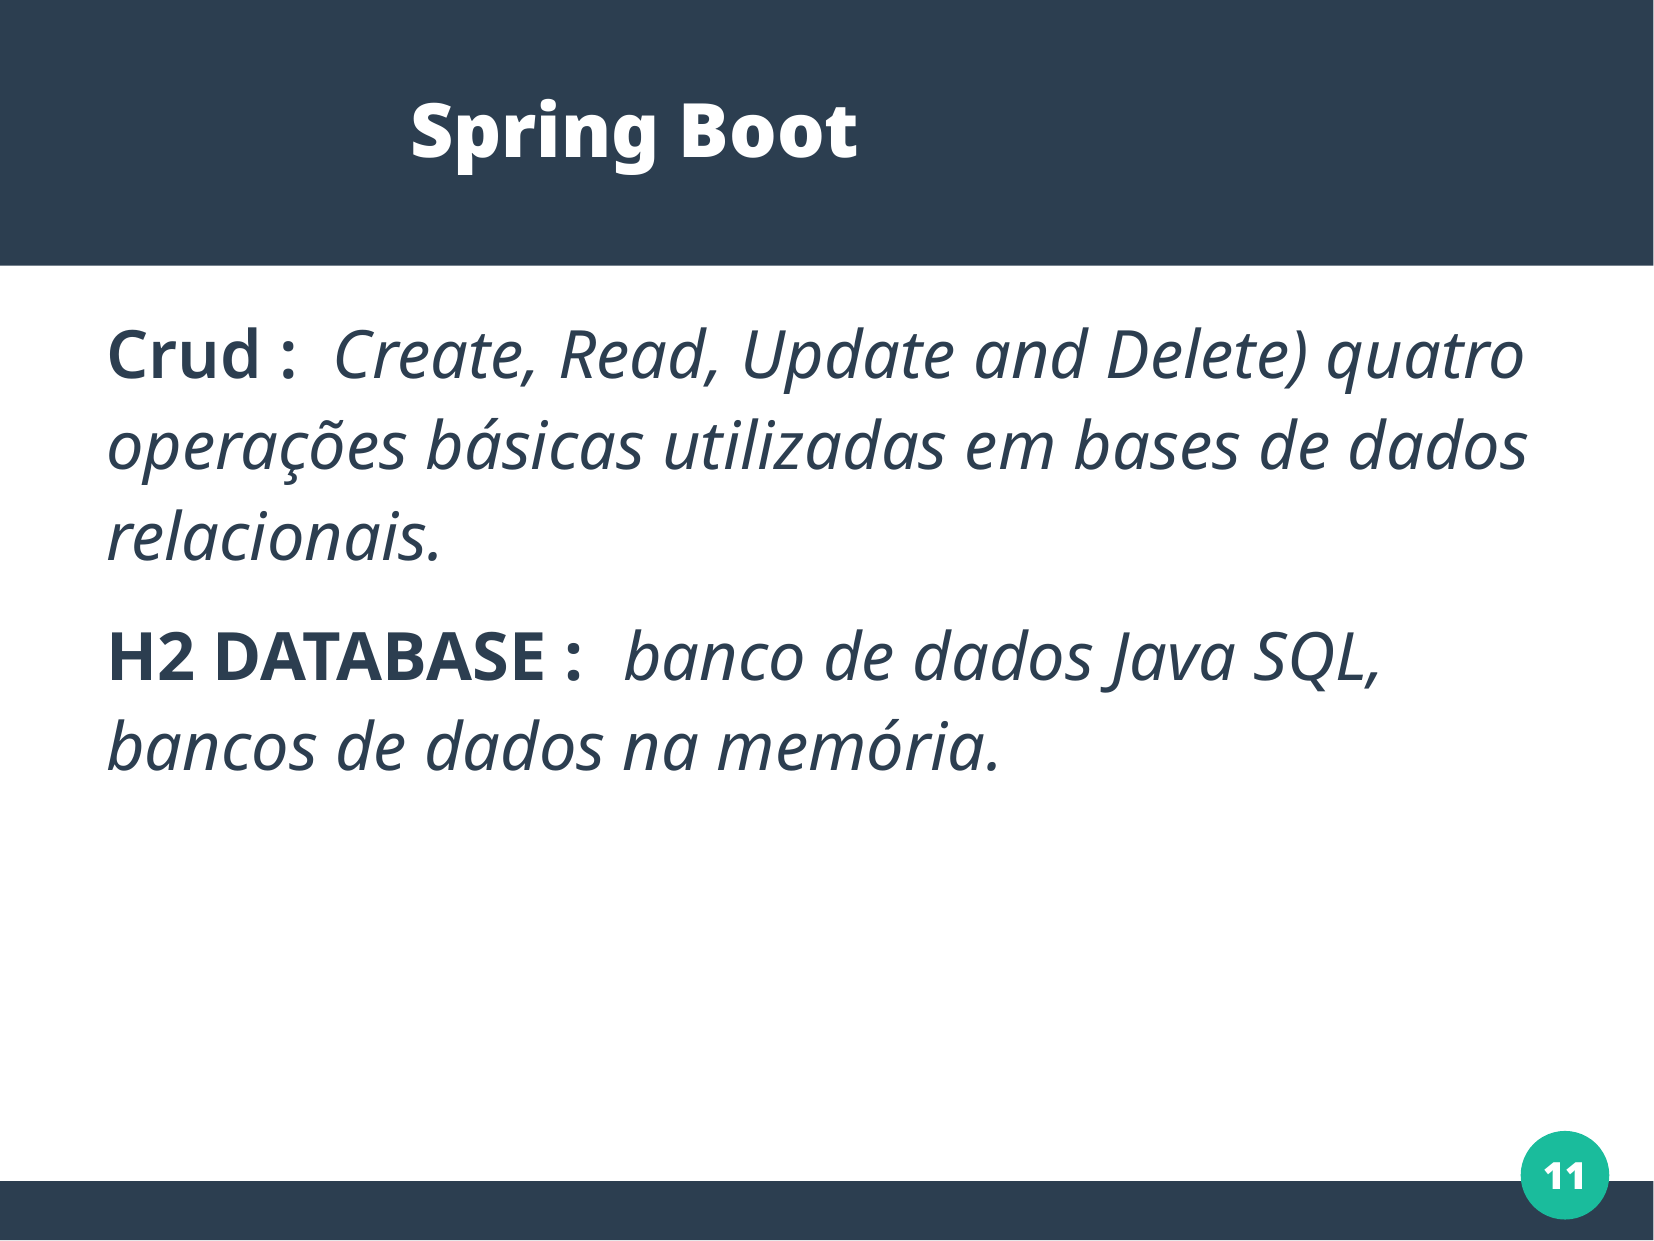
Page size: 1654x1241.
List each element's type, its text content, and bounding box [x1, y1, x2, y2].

title Spring Boot [59, 49, 1595, 207]
list Crud : Create, Read, Update and Delete) quatro operações básicas utilizadas em bases de dados relacionais. H2 DATABASE : banco de dados Java SQL, bancos de dados na memória. [35, 307, 1571, 1134]
